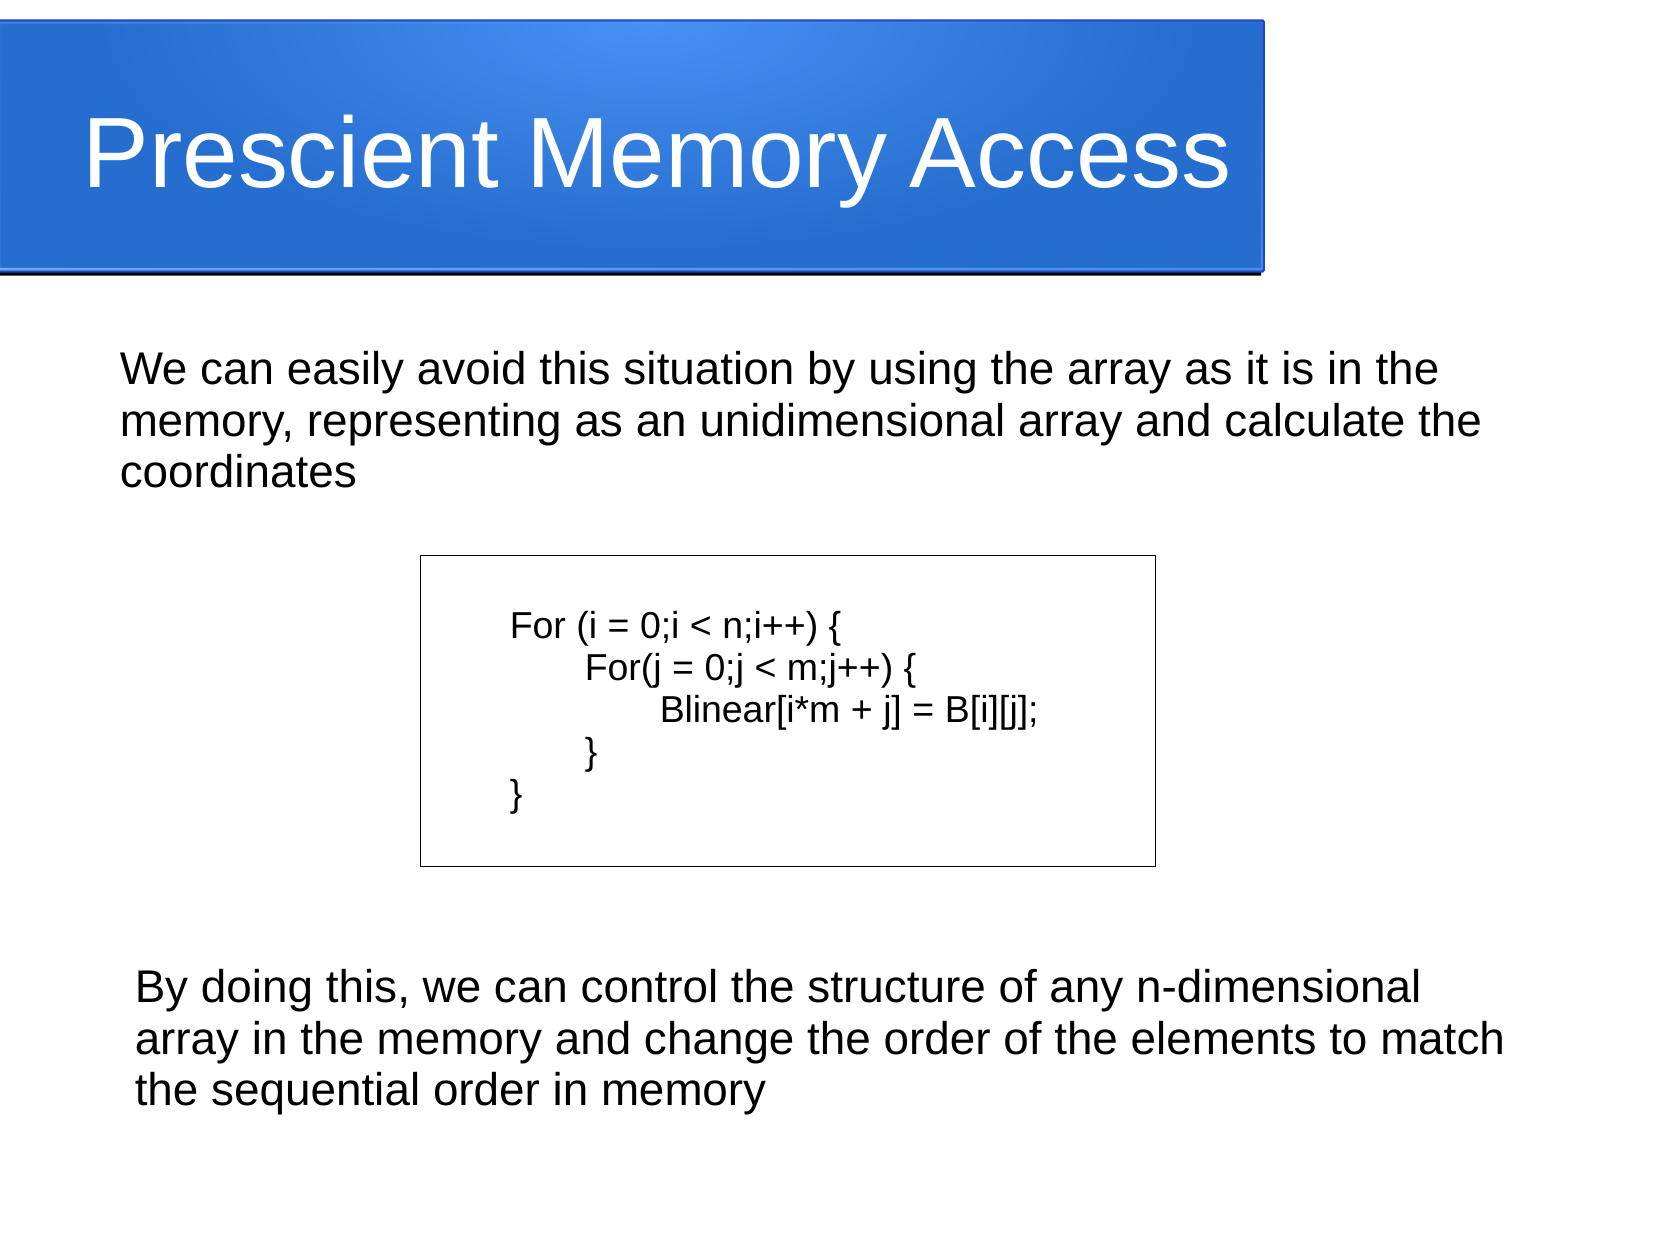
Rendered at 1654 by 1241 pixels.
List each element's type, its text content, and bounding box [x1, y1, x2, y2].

text_box By doing this, we can control the structure of any n-dimensional array in the memory and change the order of the elements to match the sequential order in memory [120, 954, 1534, 1123]
title Prescient Memory Access [82, 49, 1250, 257]
text_box We can easily avoid this situation by using the array as it is in the memory, representing as an unidimensional array and calculate the coordinates [105, 335, 1519, 505]
text_box For (i = 0;i < n;i++) { For(j = 0;j < m;j++) { Blinear[i*m + j] = B[i][j]; } } [420, 555, 1156, 867]
